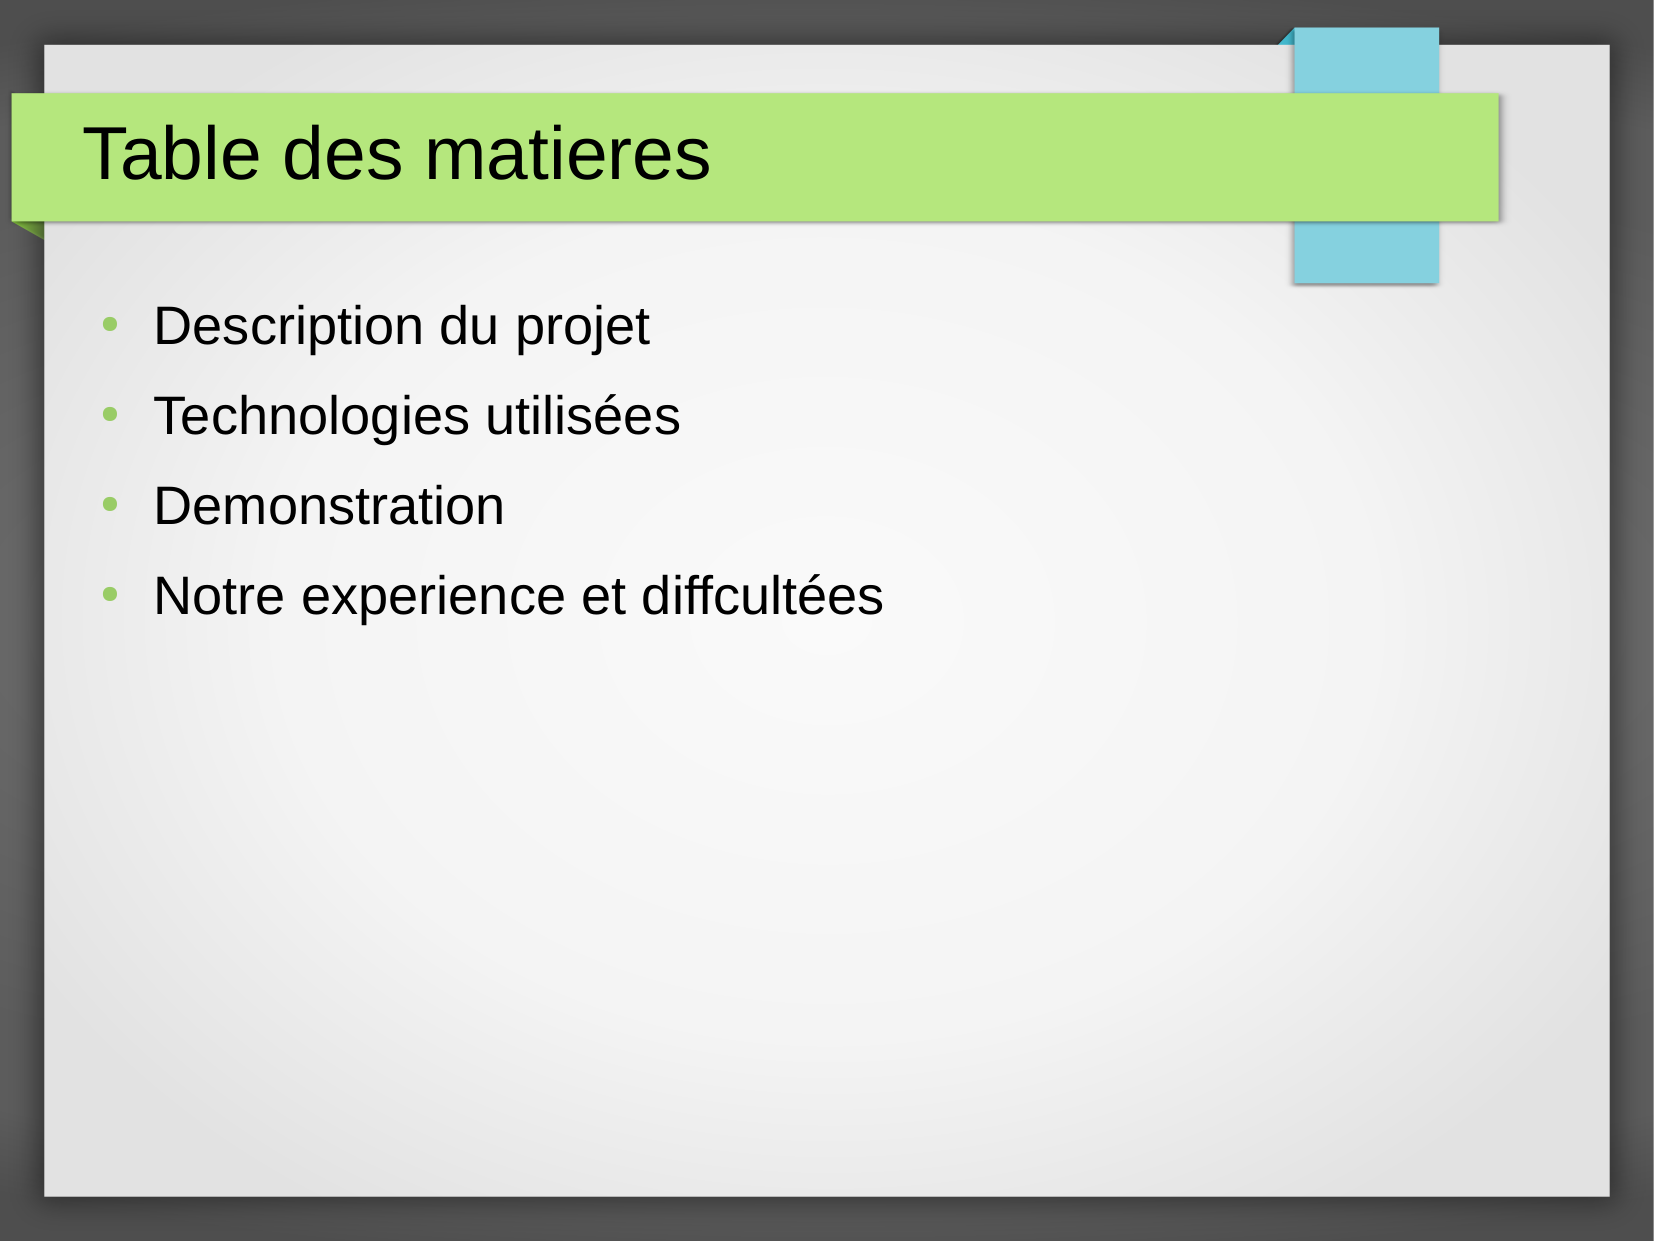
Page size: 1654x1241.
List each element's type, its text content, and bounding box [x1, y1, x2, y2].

picture [0, 0, 1654, 1241]
title Table des matieres [82, 94, 1264, 213]
list Description du projet Technologies utilisées Demonstration Notre experience et diffcultées [82, 295, 1571, 1015]
